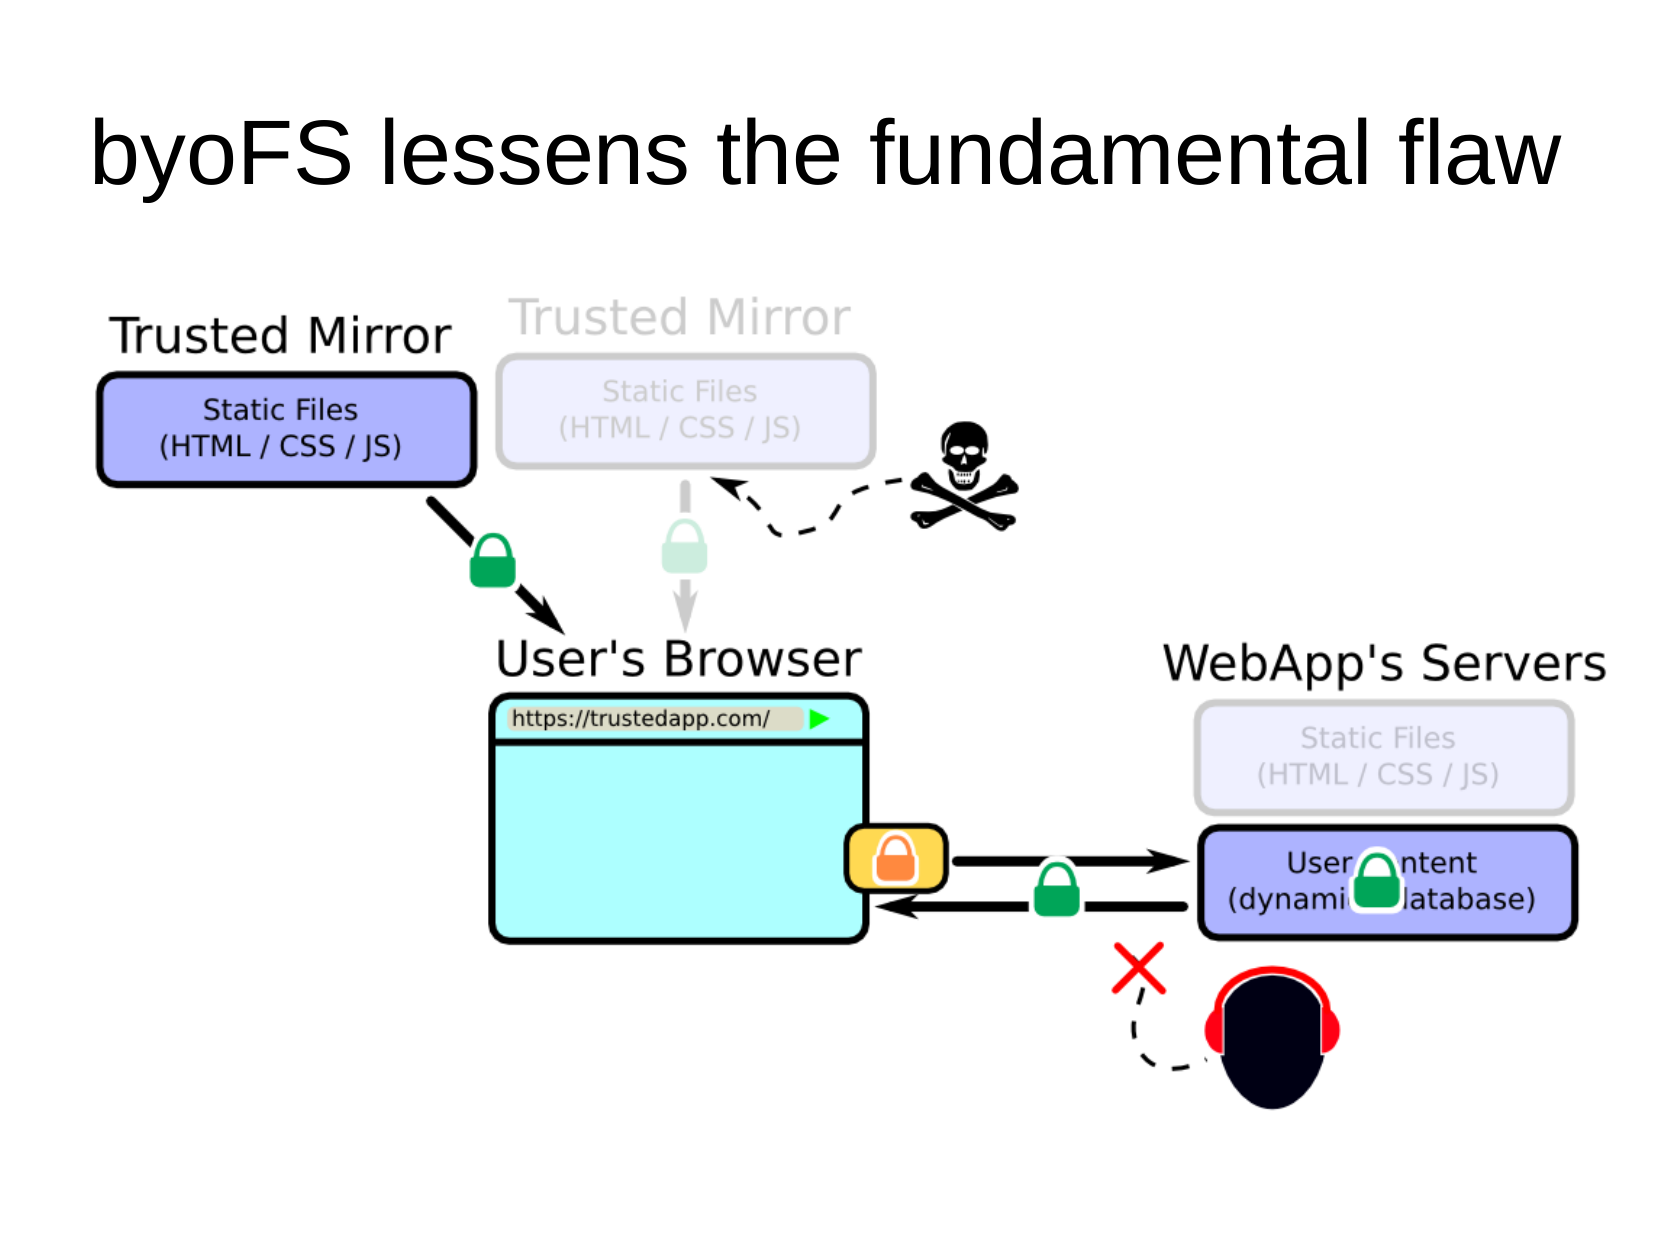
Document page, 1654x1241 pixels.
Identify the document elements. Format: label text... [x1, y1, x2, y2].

title byoFS lessens the fundamental flaw [82, 49, 1571, 257]
picture [13, 262, 1654, 1157]
